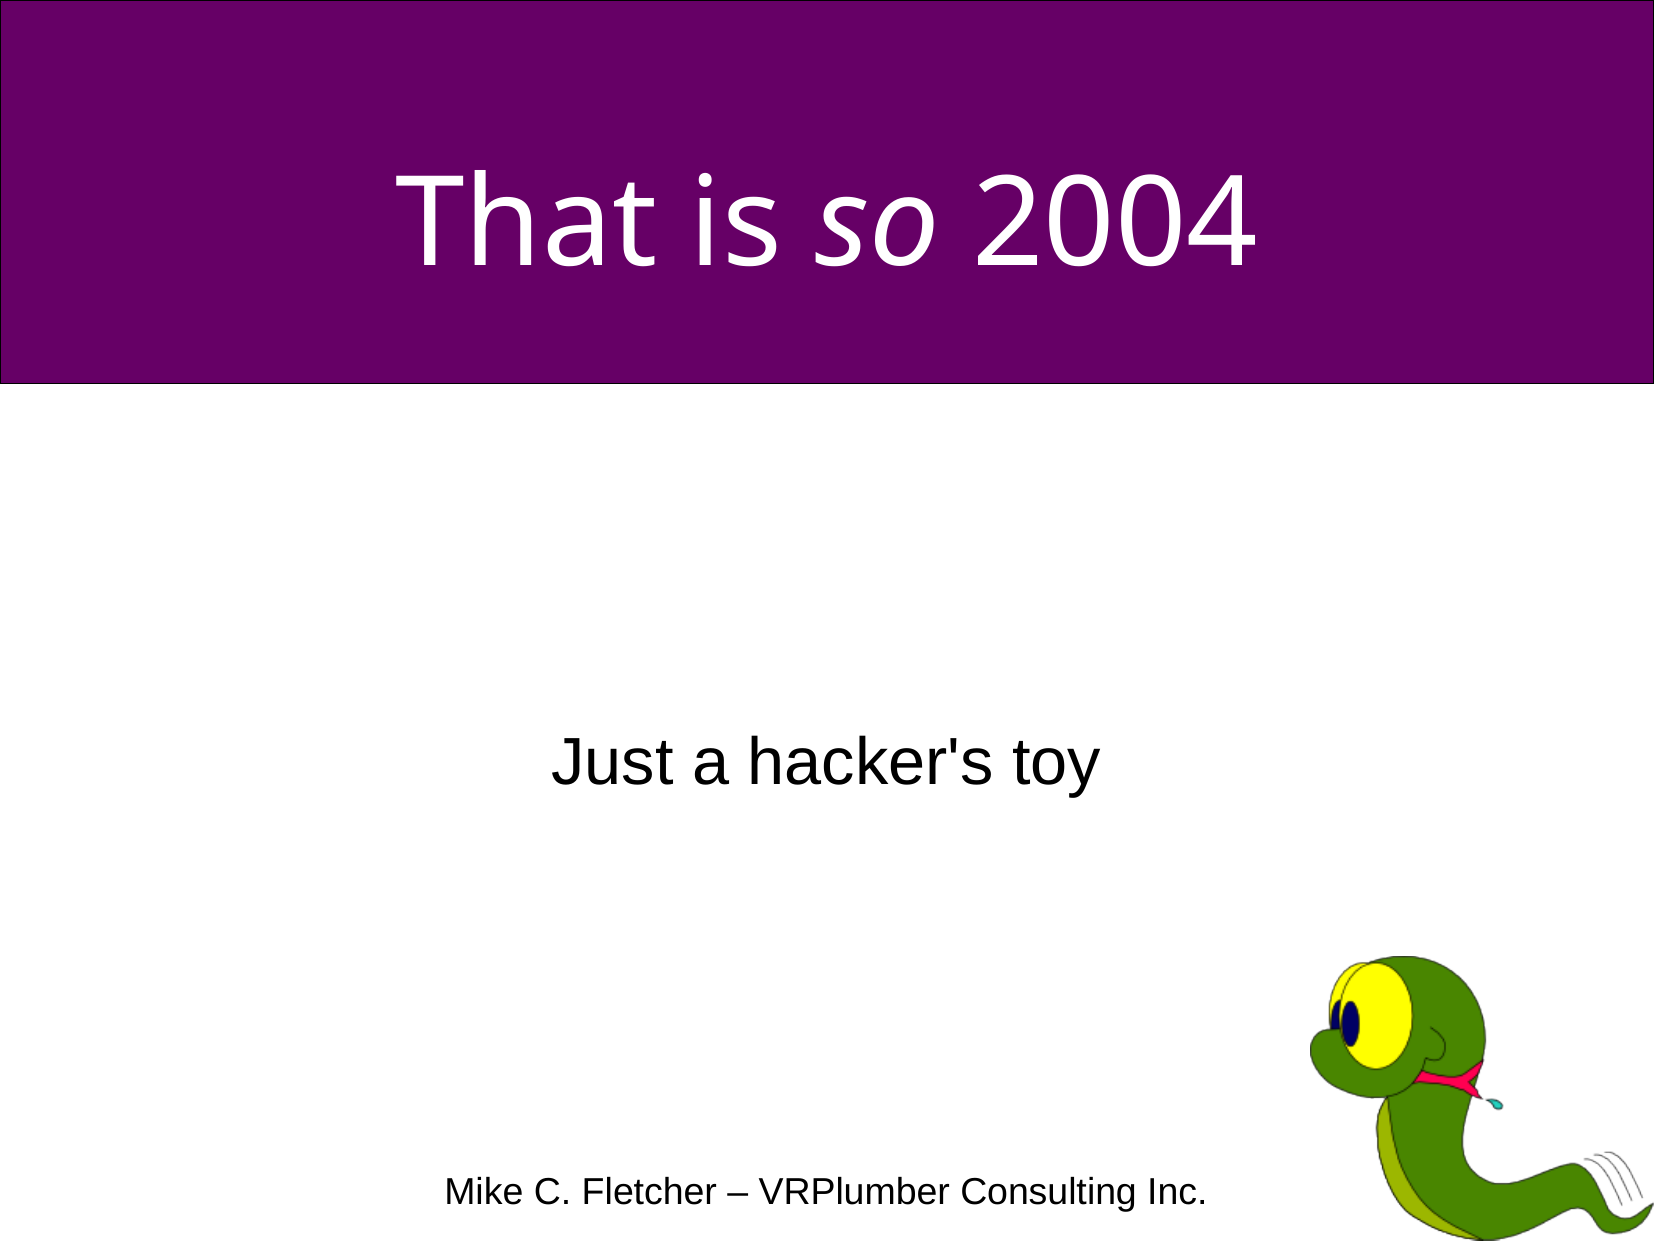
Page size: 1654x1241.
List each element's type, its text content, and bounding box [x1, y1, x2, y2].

picture [1310, 956, 1654, 1241]
subtitle Just a hacker's toy [82, 420, 1571, 1102]
title That is so 2004 [82, 56, 1571, 377]
